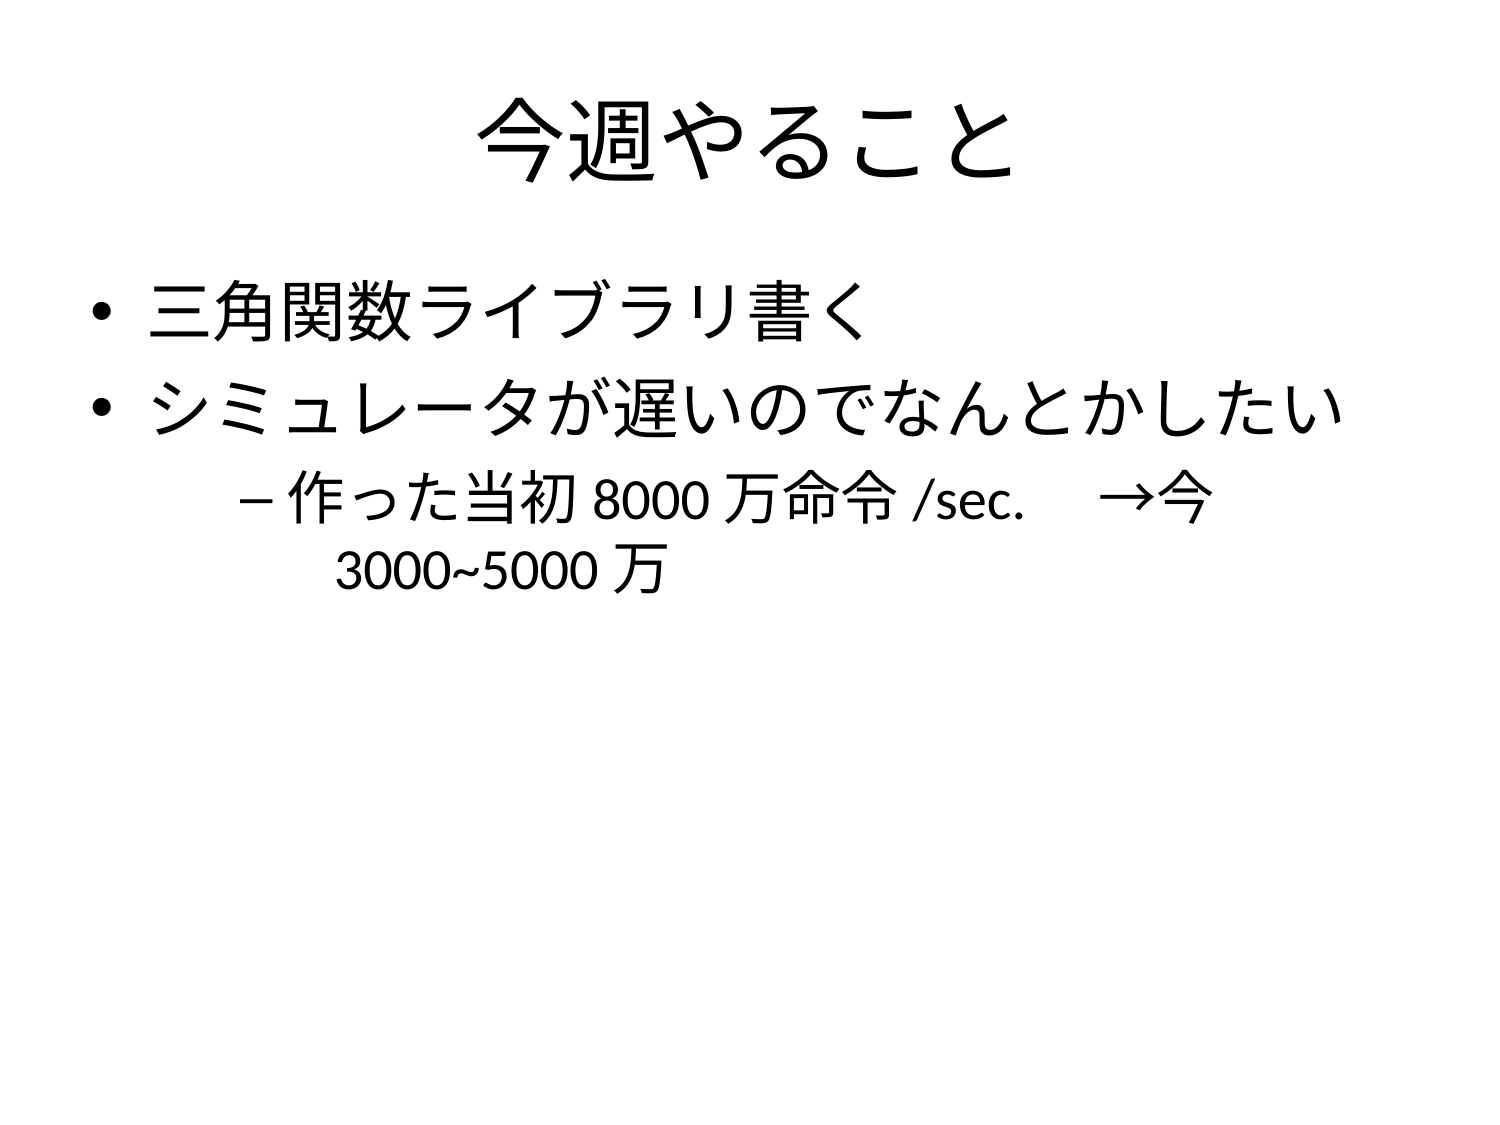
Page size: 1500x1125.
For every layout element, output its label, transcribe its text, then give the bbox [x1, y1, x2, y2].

list 三角関数ライブラリ書く シミュレータが遅いのでなんとかしたい 作った当初8000万命令/sec. →今3000~5000万 [75, 262, 1426, 1005]
title 今週やること [75, 45, 1426, 233]
